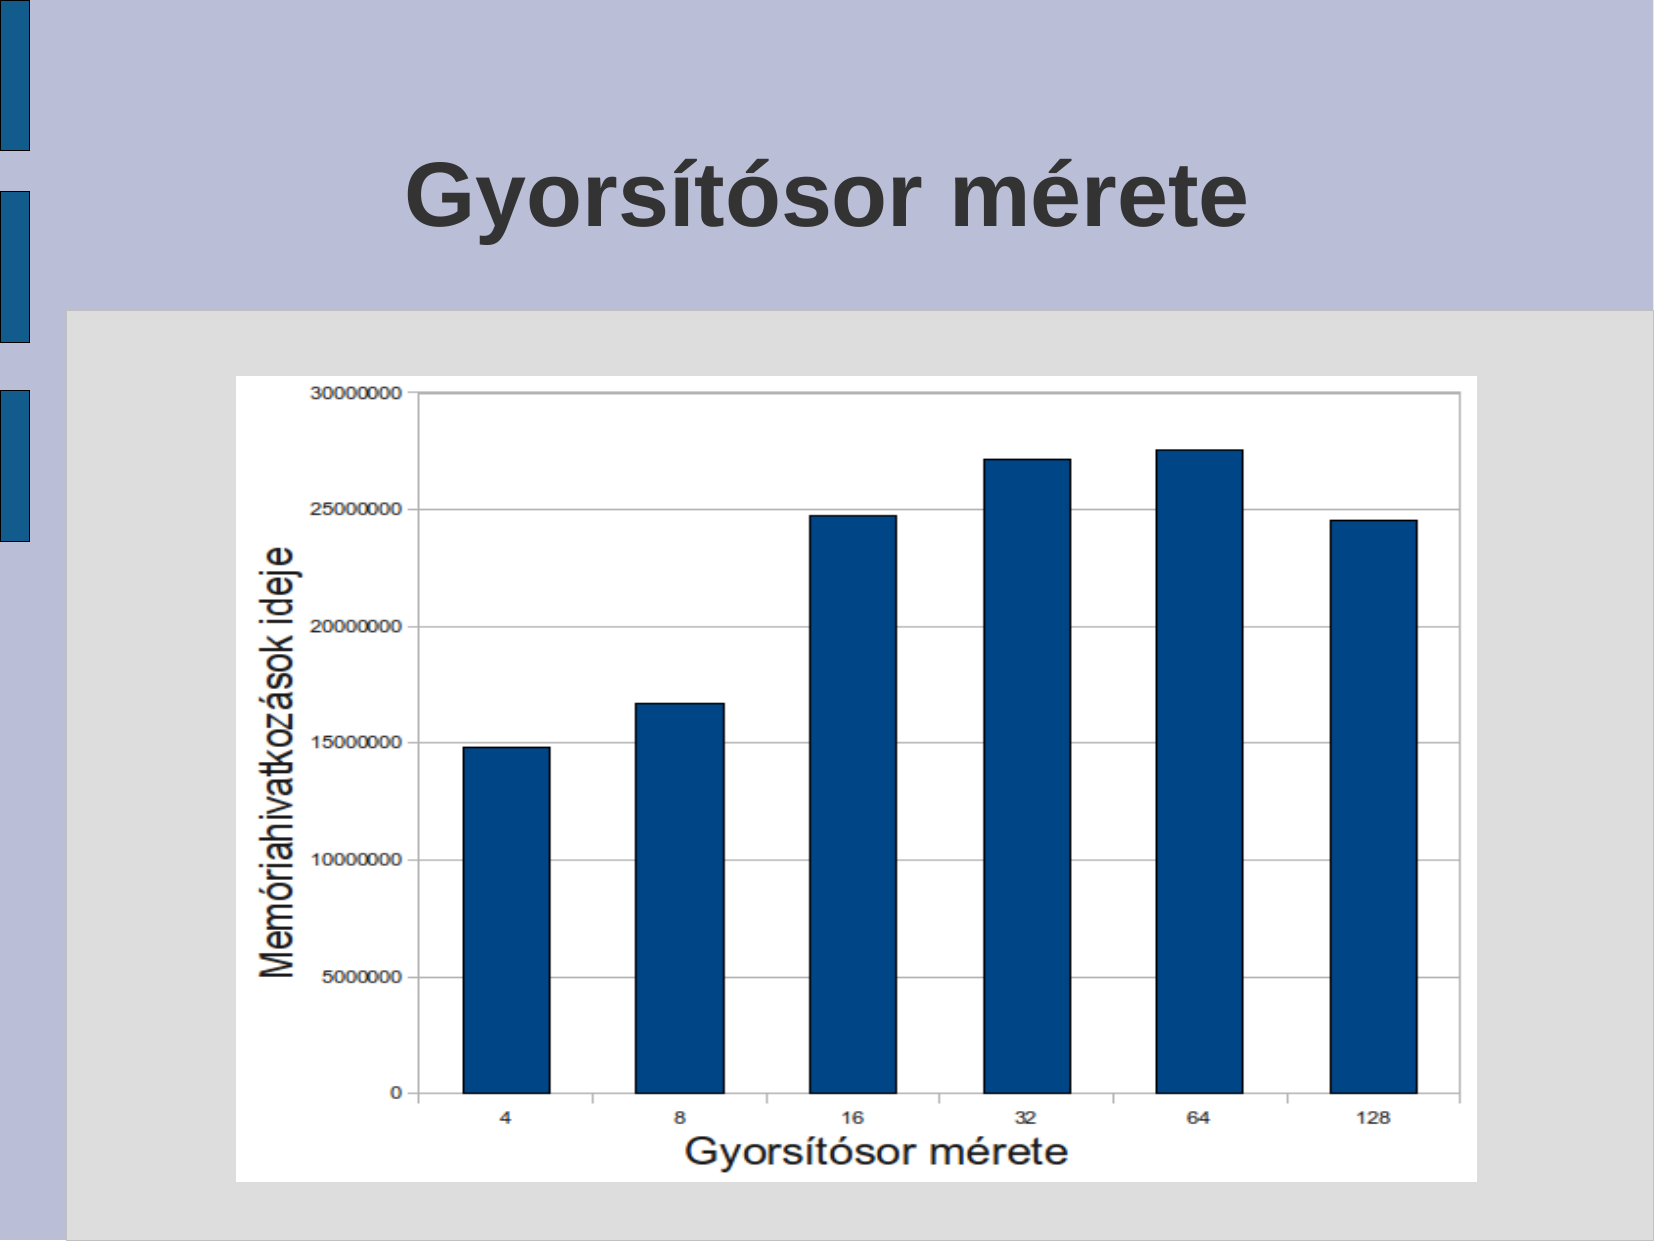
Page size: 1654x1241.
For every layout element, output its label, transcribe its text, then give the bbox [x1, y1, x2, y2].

title Gyorsítósor mérete [121, 98, 1534, 291]
picture [236, 376, 1477, 1182]
